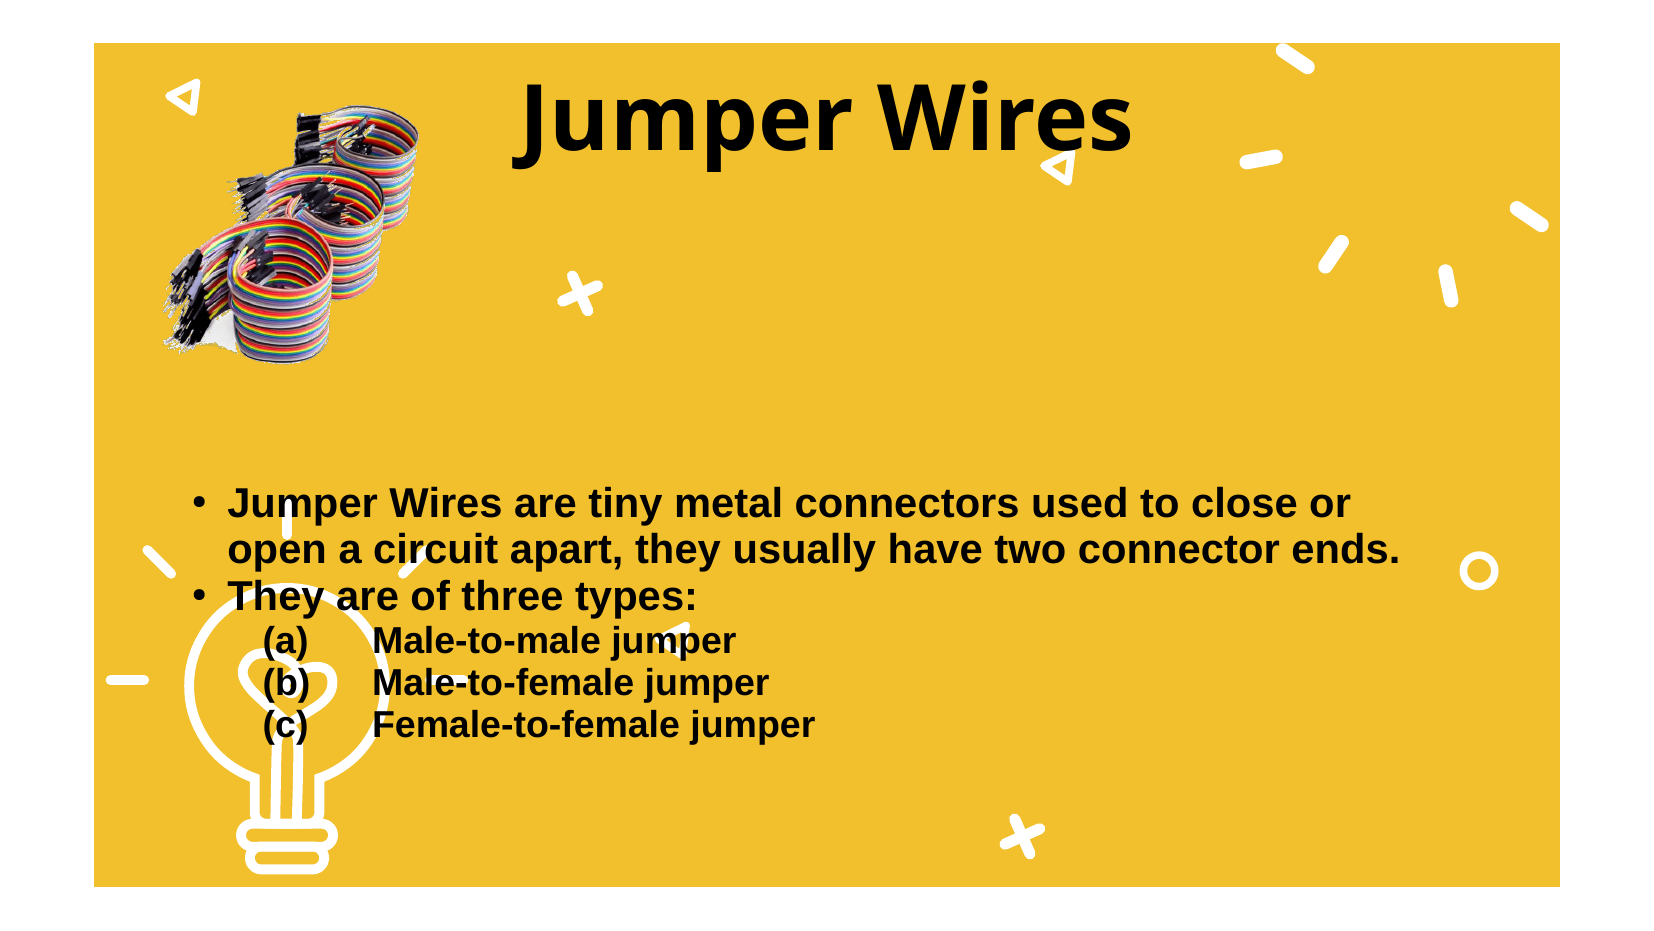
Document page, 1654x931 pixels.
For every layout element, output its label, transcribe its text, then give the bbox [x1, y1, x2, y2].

title Jumper Wires [82, 37, 1571, 193]
picture [141, 92, 443, 384]
text_box Jumper Wires are tiny metal connectors used to close or open a circuit apart, they usually have two connector ends. They are of three types: Male-to-male jumper Male-to-female jumper Female-to-female jumper [177, 472, 1418, 809]
